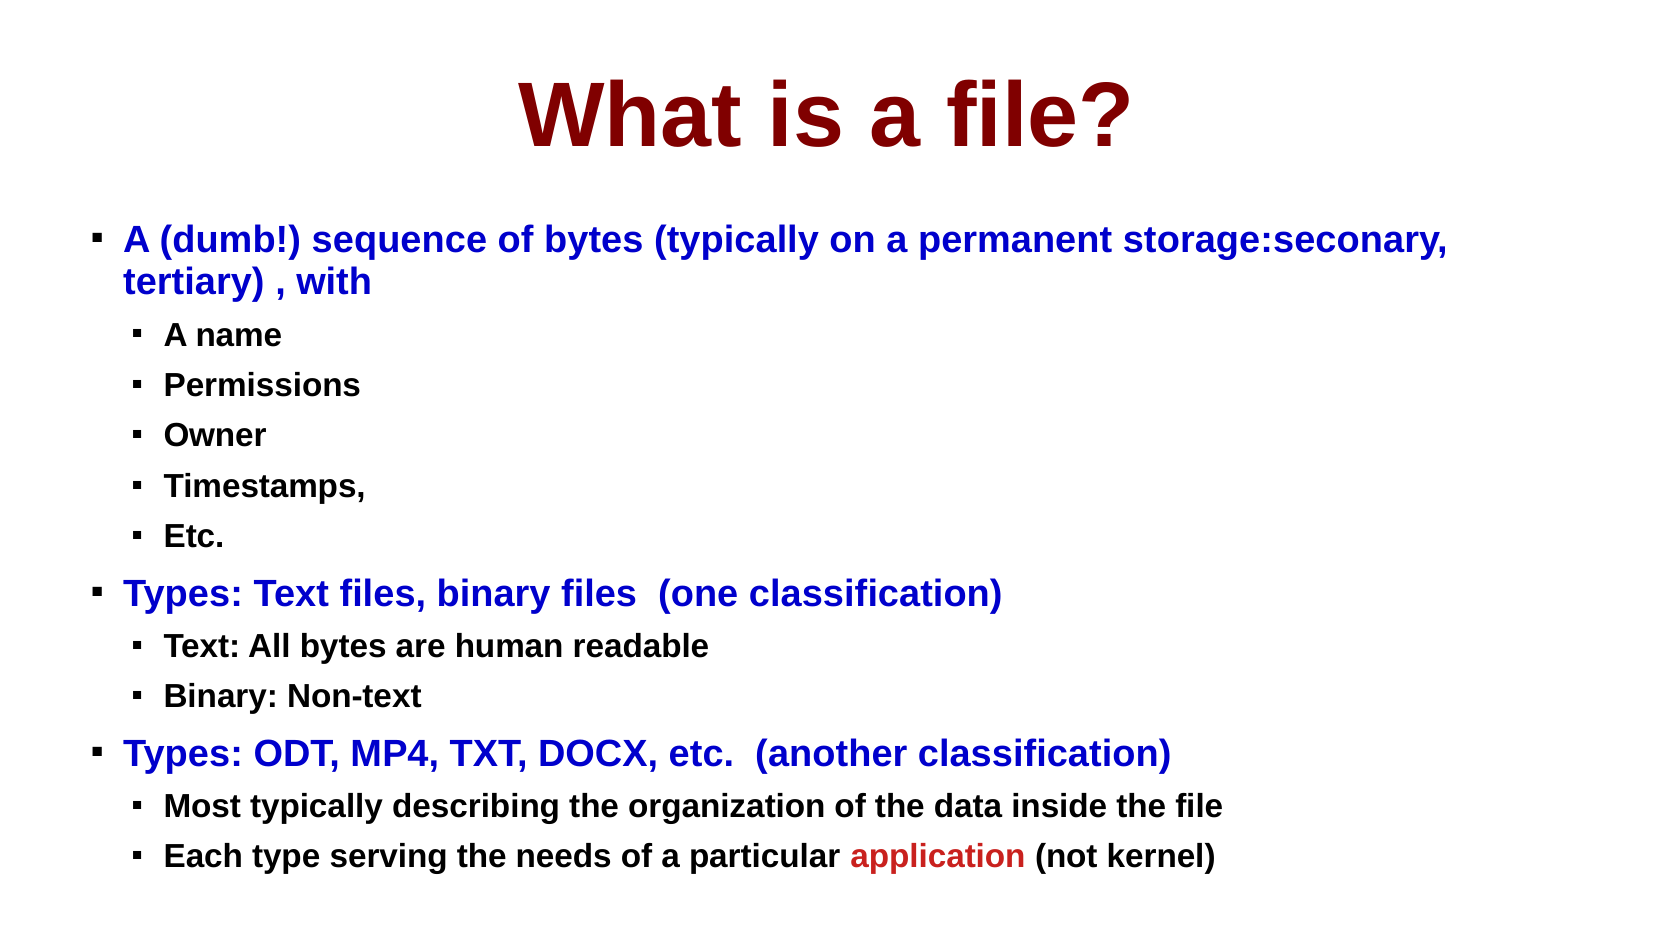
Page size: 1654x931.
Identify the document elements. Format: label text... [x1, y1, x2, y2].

list A (dumb!) sequence of bytes (typically on a permanent storage:seconary, tertiary) , with A name Permissions Owner Timestamps, Etc. Types: Text files, binary files (one classification) Text: All bytes are human readable Binary: Non-text Types: ODT, MP4, TXT, DOCX, etc. (another classification) Most typically describing the organization of the data inside the file Each type serving the needs of a particular application (not kernel) [82, 217, 1583, 886]
title What is a file? [82, 37, 1571, 193]
